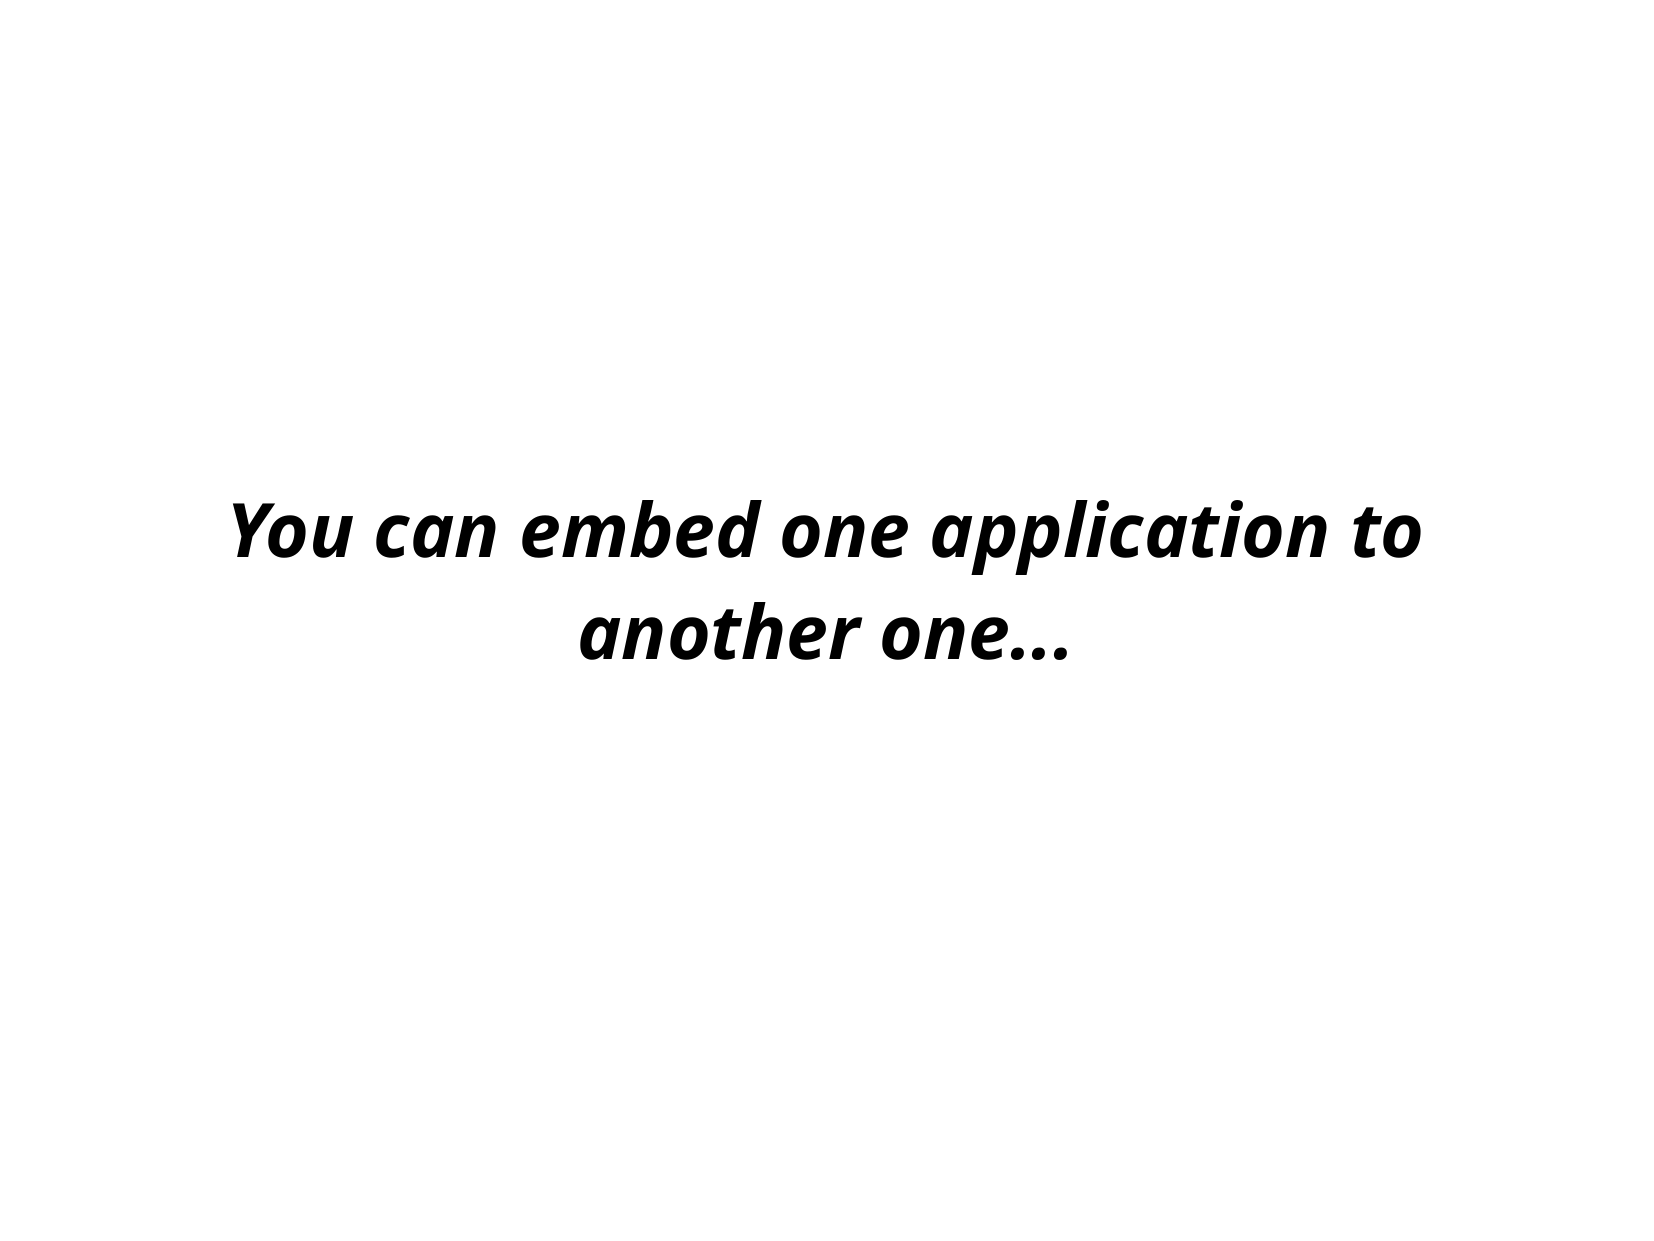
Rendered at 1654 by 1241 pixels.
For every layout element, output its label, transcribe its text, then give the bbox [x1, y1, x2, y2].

subtitle You can embed one application to another one... [82, 49, 1571, 1109]
